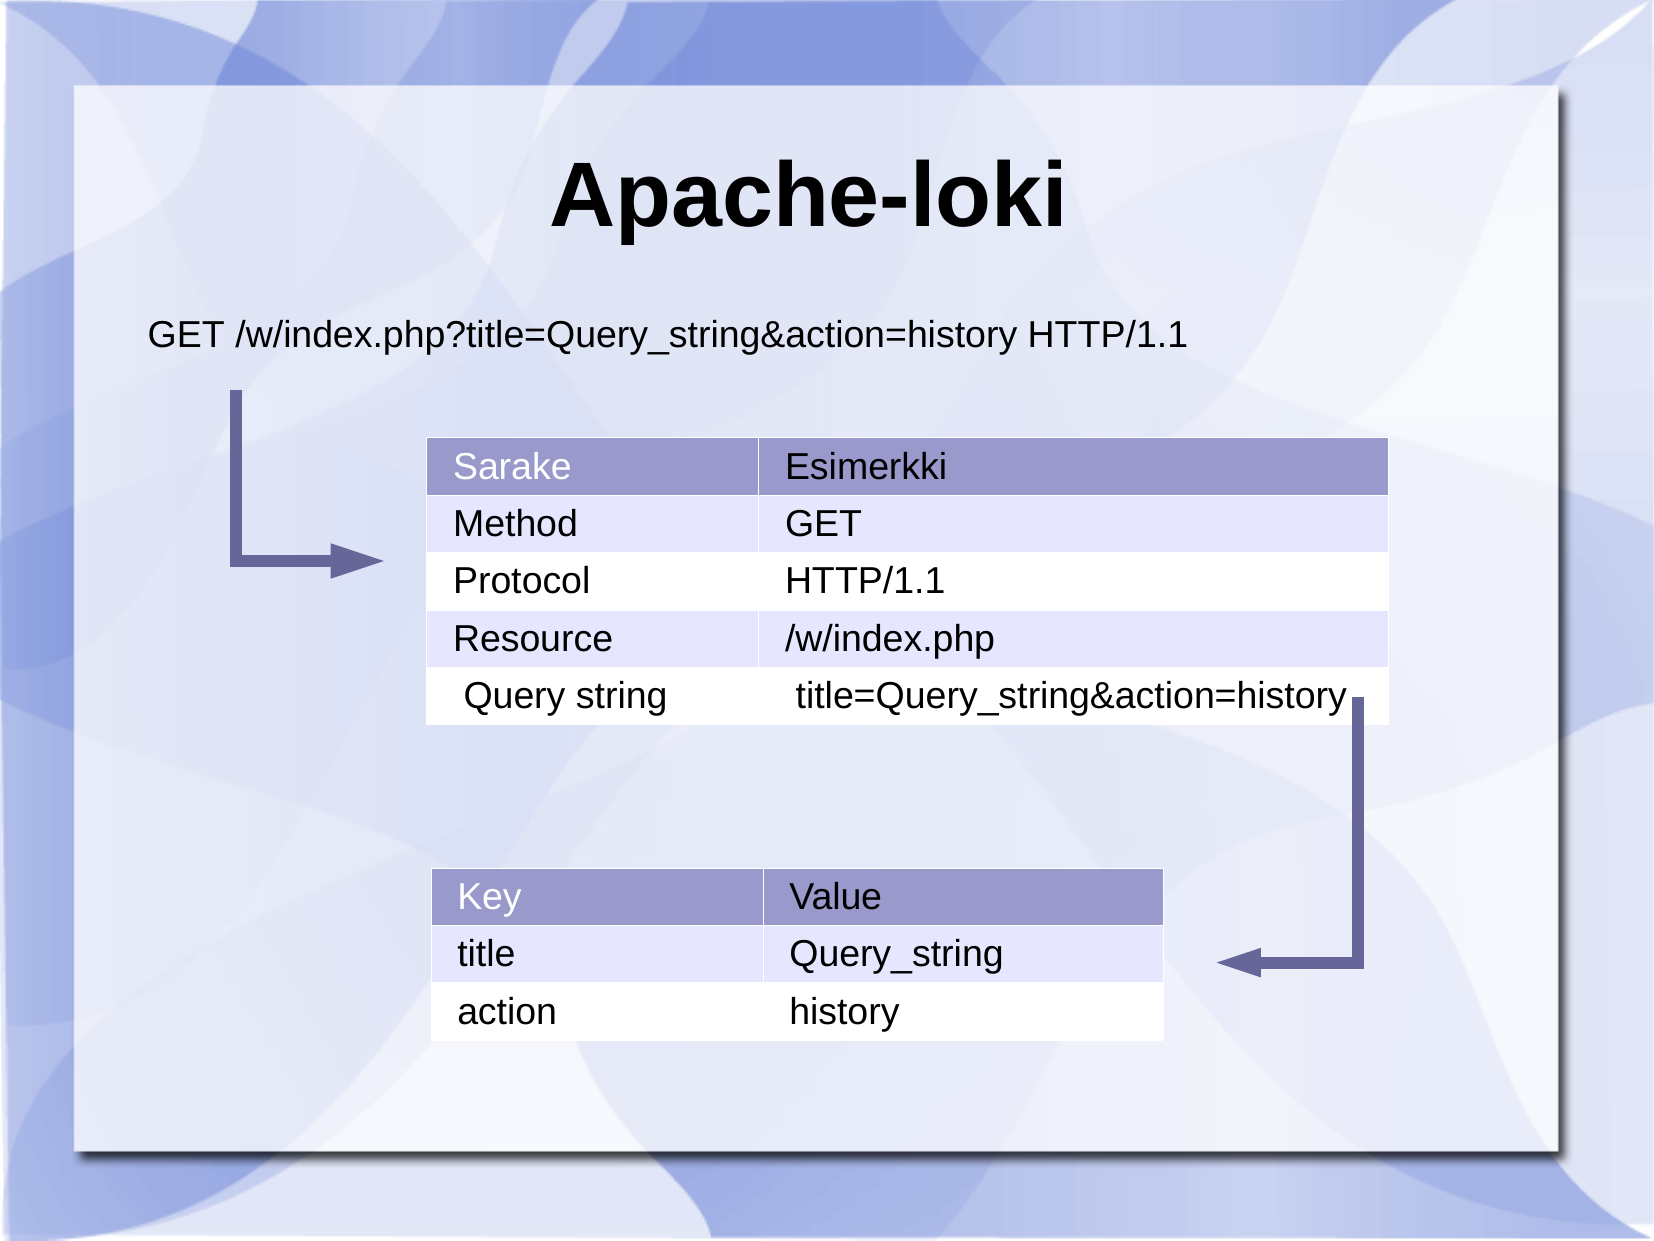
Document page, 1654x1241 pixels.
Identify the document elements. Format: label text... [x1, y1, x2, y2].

table_cell GET [759, 496, 1388, 552]
table_cell HTTP/1.1 [759, 553, 1388, 610]
title Apache-loki [82, 90, 1536, 298]
table_cell Query string [427, 668, 758, 724]
table_header Esimerkki [759, 438, 1388, 495]
table_cell Query_string [764, 926, 1163, 982]
table_header Sarake [427, 438, 758, 495]
table_header Key [432, 869, 763, 925]
table_cell /w/index.php [759, 611, 1388, 667]
table_cell action [432, 983, 763, 1040]
picture [0, 0, 1654, 1241]
text_box GET /w/index.php?title=Query_string&action=history HTTP/1.1 [147, 312, 1506, 356]
table_cell title=Query_string&action=history [759, 668, 1388, 724]
table_cell Protocol [427, 553, 758, 610]
table_cell Resource [427, 611, 758, 667]
table_cell Method [427, 496, 758, 552]
table_cell title [432, 926, 763, 982]
table_cell history [764, 983, 1163, 1040]
table_header Value [764, 869, 1163, 925]
